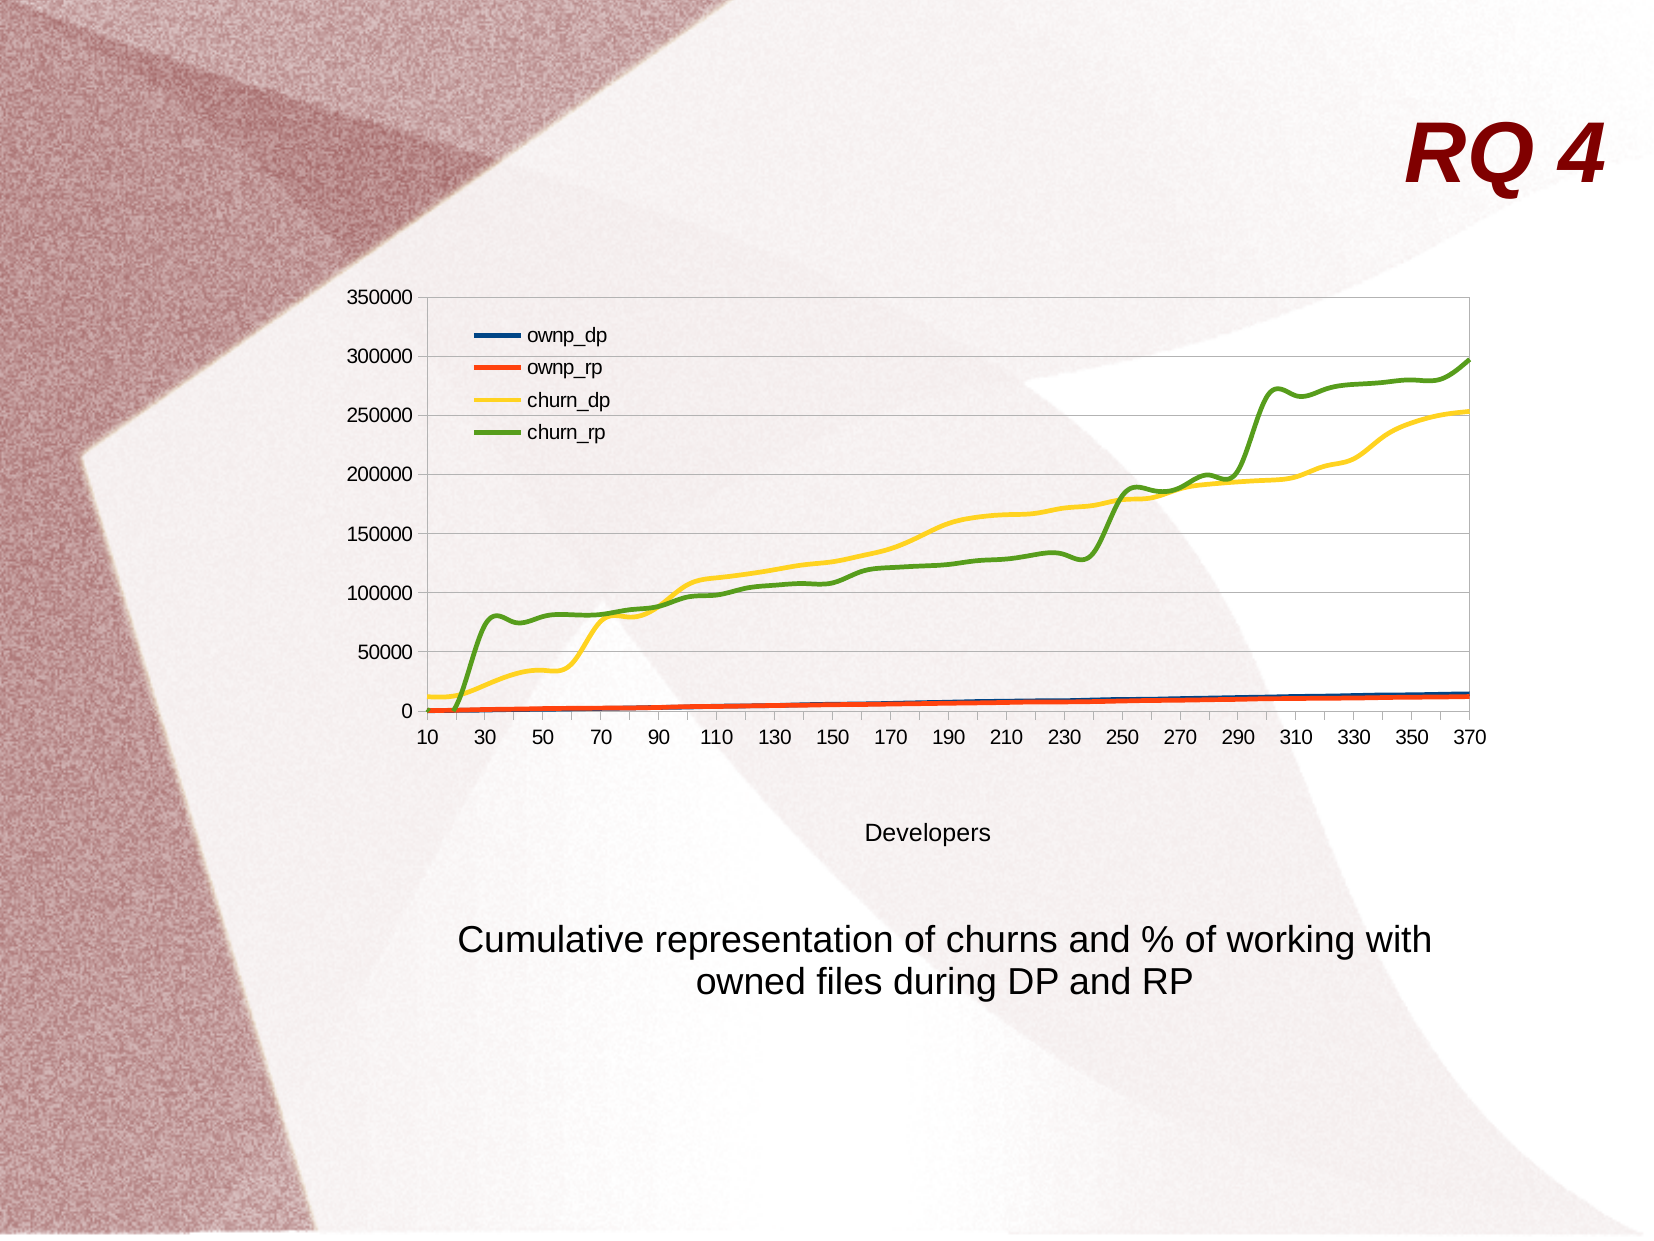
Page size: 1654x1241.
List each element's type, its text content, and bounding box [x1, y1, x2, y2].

text_box Cumulative representation of churns and % of working with owned files during DP and RP [420, 910, 1471, 1019]
title RQ 4 [596, 49, 1607, 257]
picture [0, 0, 1654, 1241]
text_box Developers [849, 811, 1015, 854]
chart [259, 228, 1516, 820]
